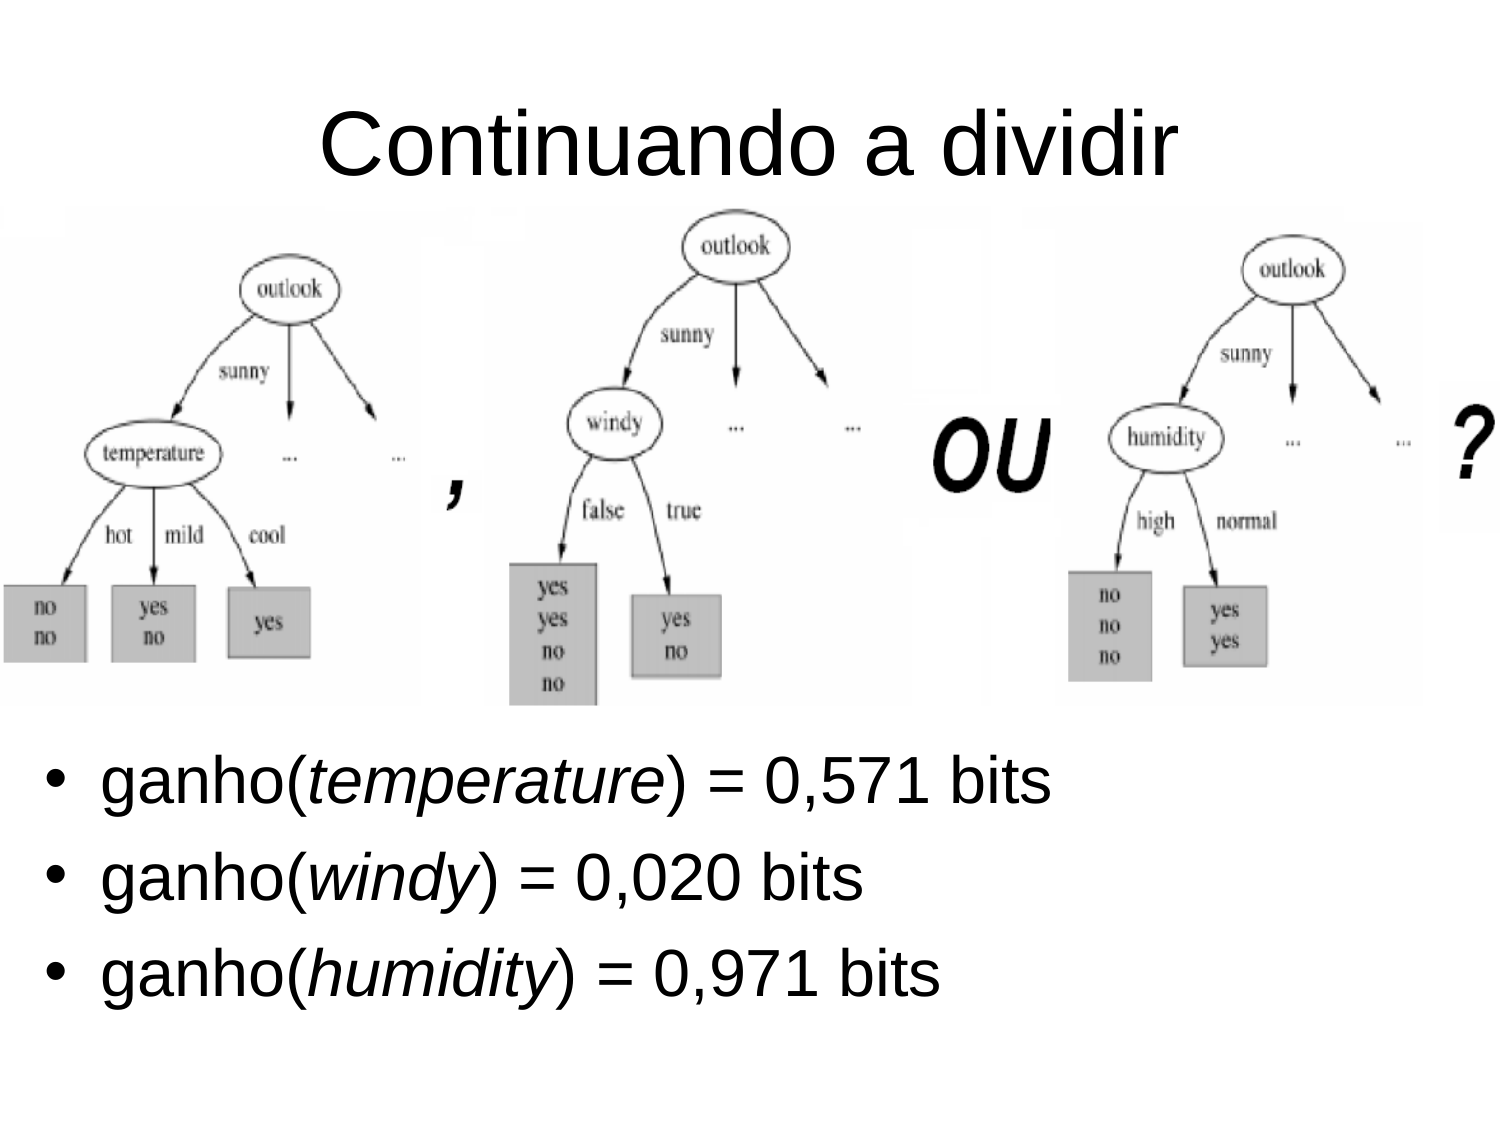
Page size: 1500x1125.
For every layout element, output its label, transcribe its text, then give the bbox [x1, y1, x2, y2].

list ganho(temperature) = 0,571 bits ganho(windy) = 0,020 bits ganho(humidity) = 0,971 bits [29, 729, 1380, 1093]
title Continuando a dividir [75, 21, 1426, 206]
picture [0, 206, 1500, 709]
